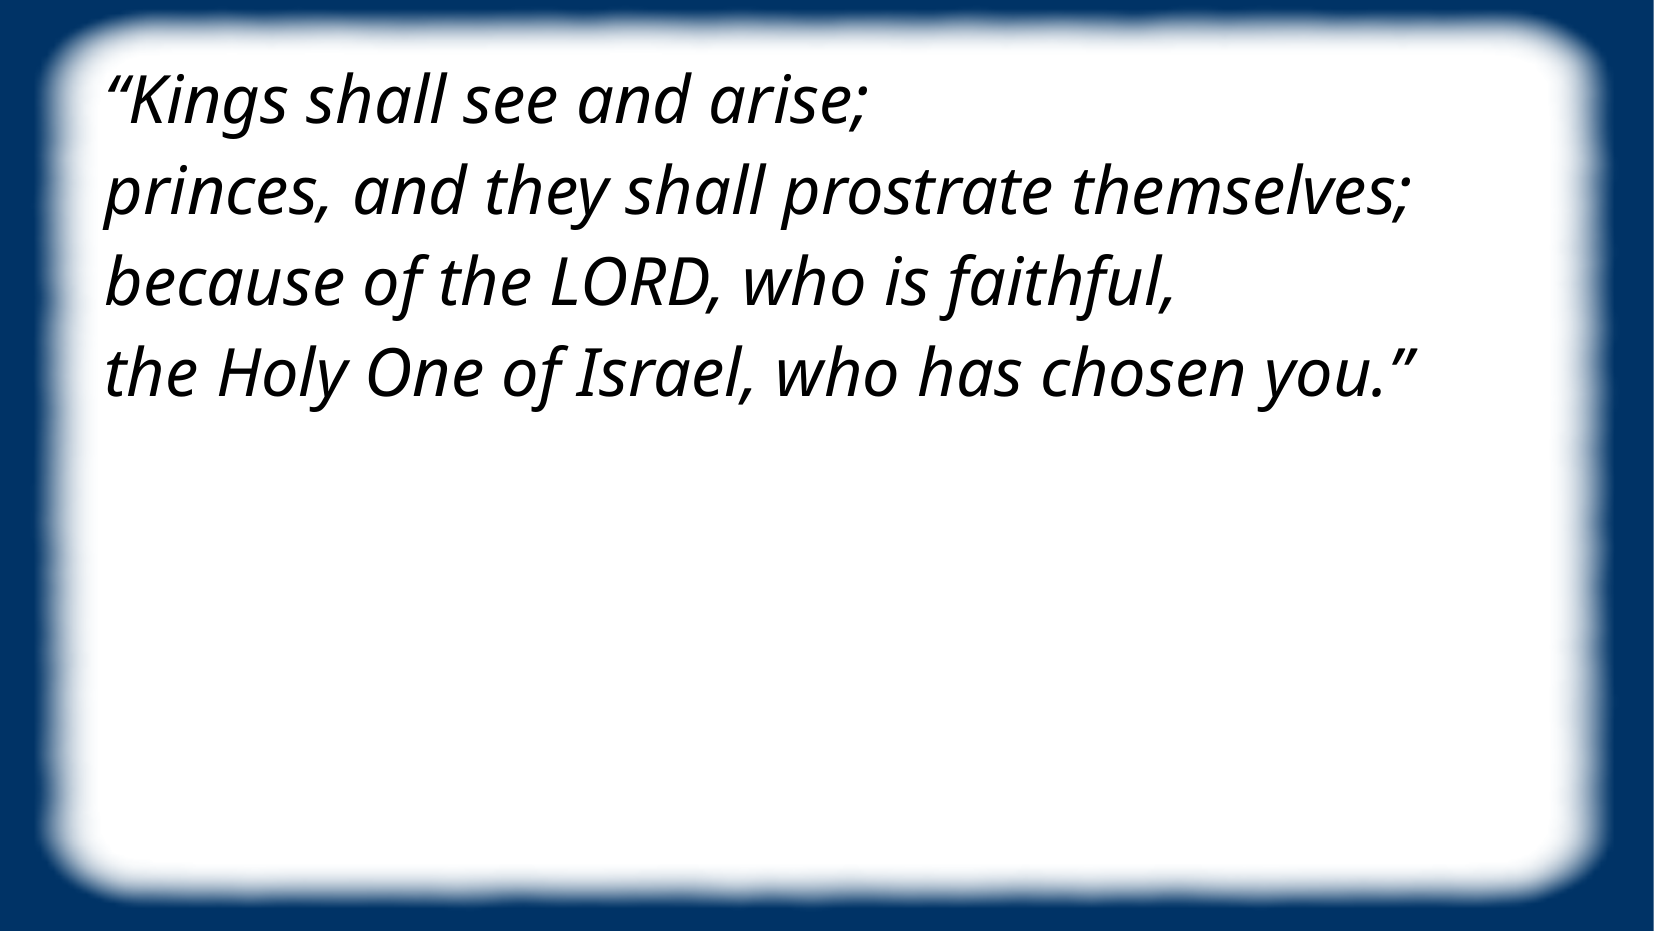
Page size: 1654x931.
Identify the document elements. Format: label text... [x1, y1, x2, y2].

text_box “Kings shall see and arise; princes, and they shall prostrate themselves; because of the LORD, who is faithful, the Holy One of Israel, who has chosen you.” [90, 45, 1561, 415]
picture [0, 0, 1654, 931]
